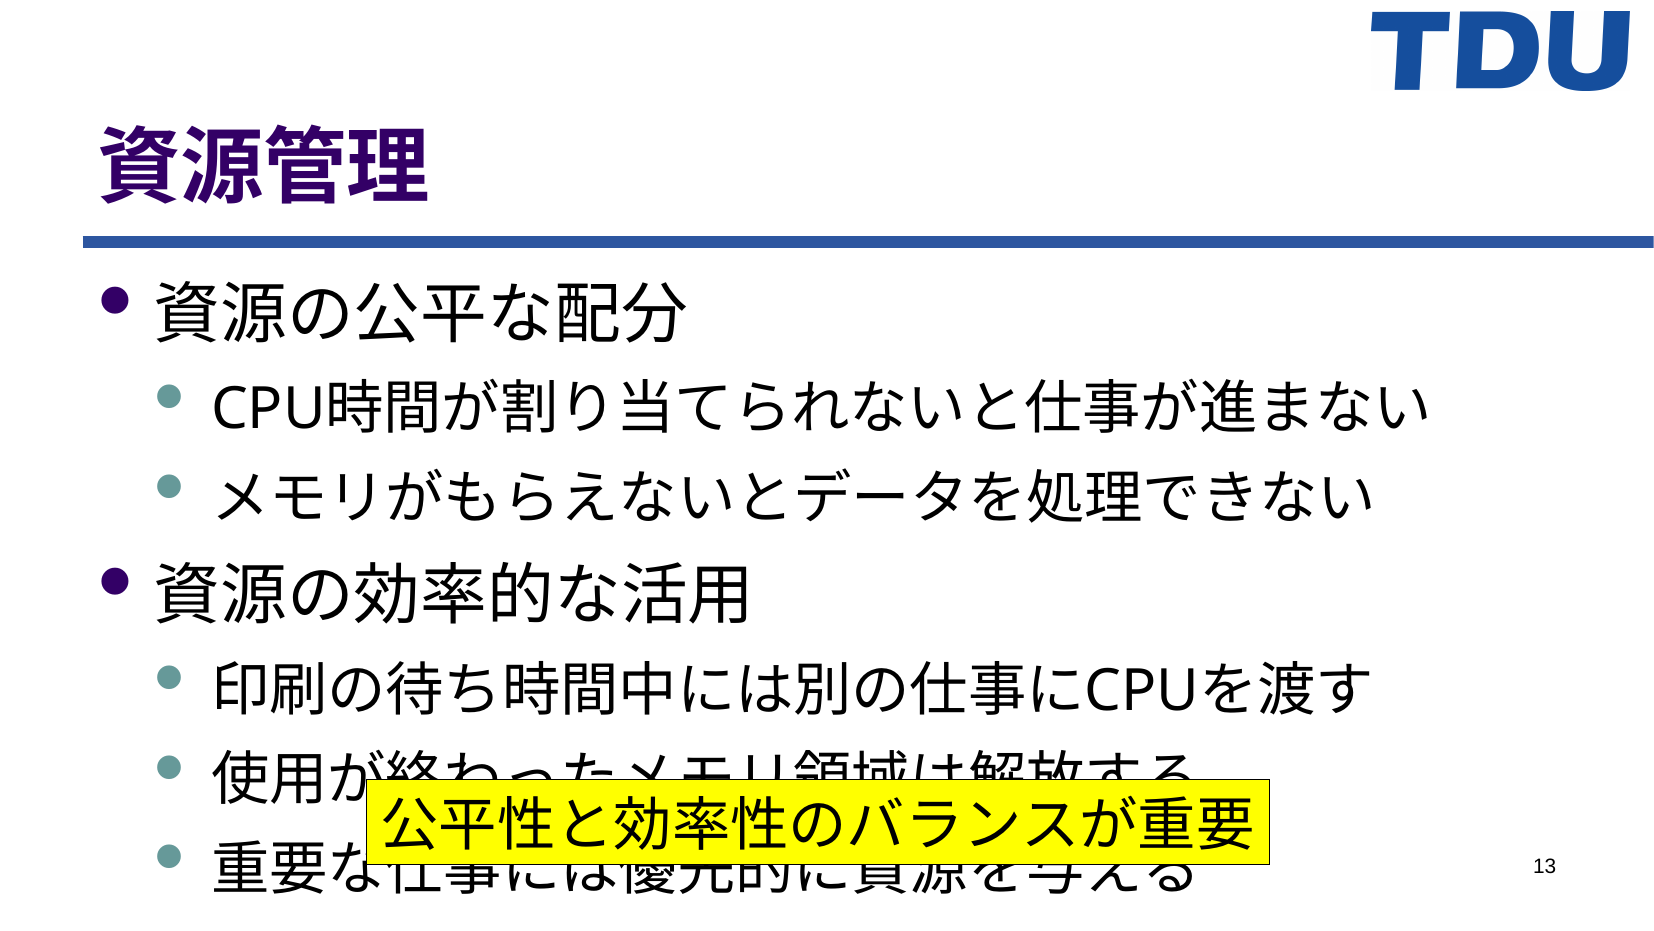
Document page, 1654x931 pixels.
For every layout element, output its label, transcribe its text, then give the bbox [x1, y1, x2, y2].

text_box 公平性と効率性のバランスが重要 [366, 779, 1236, 865]
picture [1371, 11, 1630, 91]
title 資源管理 [82, 51, 1571, 228]
list 資源の公平な配分 CPU時間が割り当てられないと仕事が進まない メモリがもらえないとデータを処理できない 資源の効率的な活用 印刷の待ち時間中には別の仕事にCPUを渡す 使用が終わったメモリ領域は解放する 重要な仕事には優先的に資源を与える [82, 259, 1571, 807]
